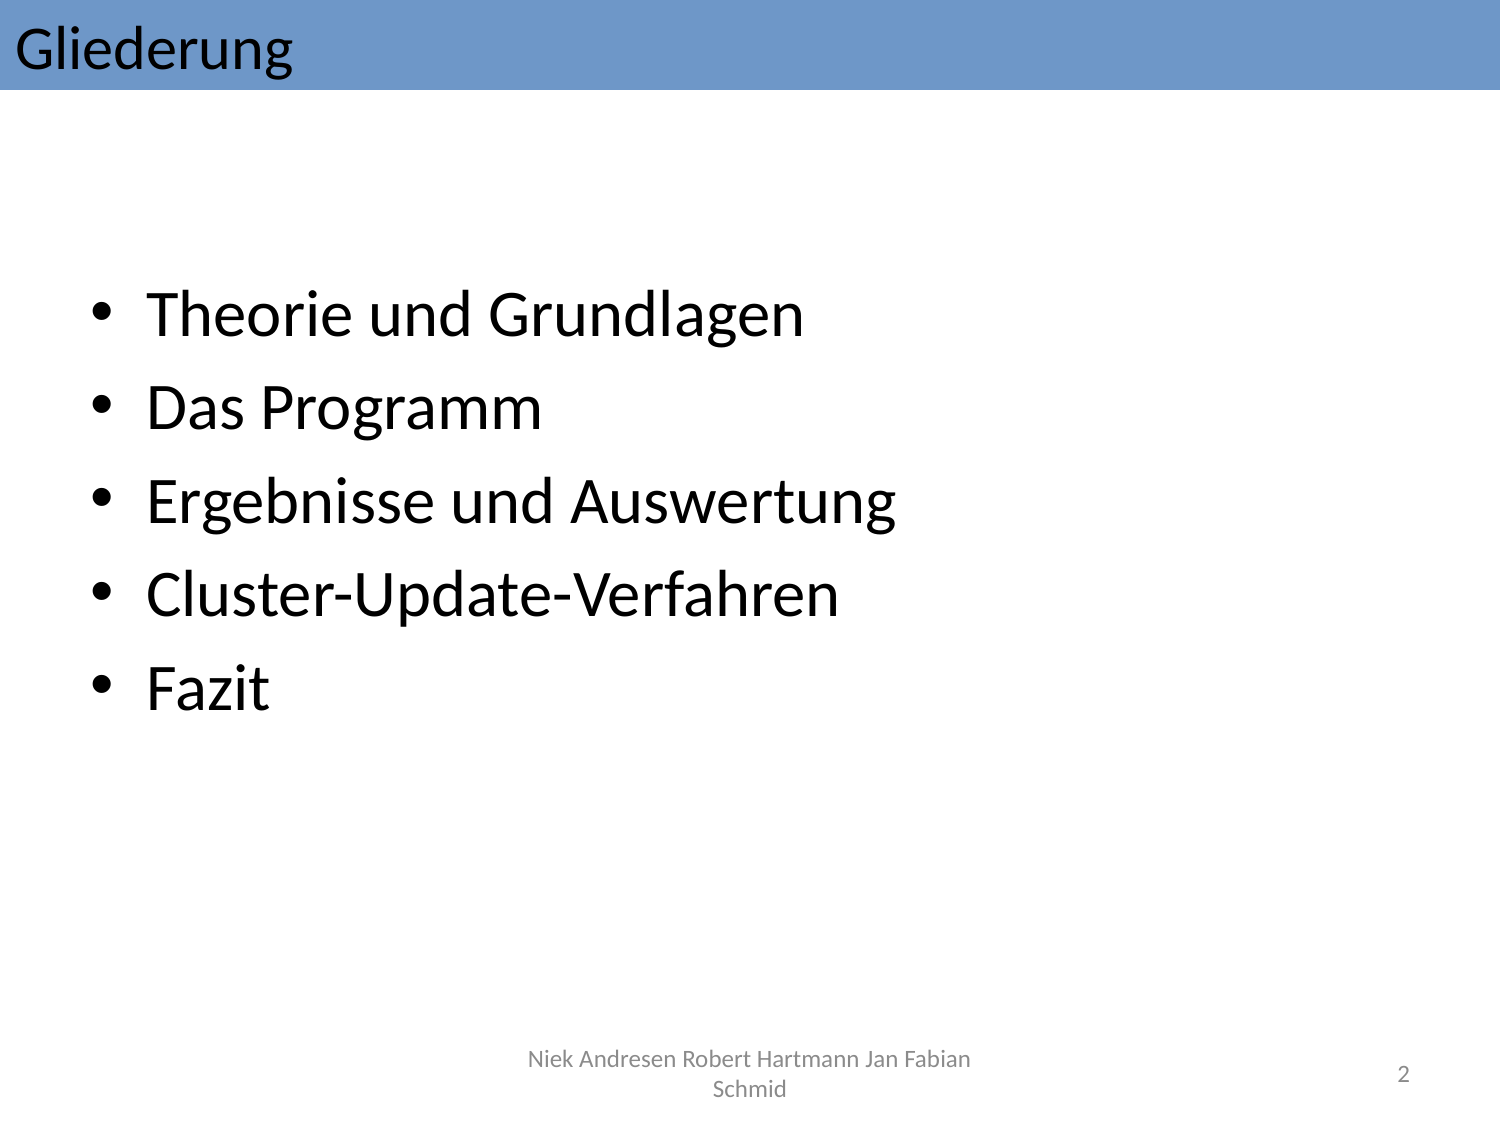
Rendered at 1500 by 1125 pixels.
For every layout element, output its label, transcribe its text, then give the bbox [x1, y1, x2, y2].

text_box Gliederung [0, 0, 1500, 90]
list Theorie und Grundlagen Das Programm Ergebnisse und Auswertung Cluster-Update-Verfahren Fazit [75, 262, 1425, 1005]
footer Niek Andresen Robert Hartmann Jan Fabian Schmid [512, 1042, 988, 1103]
slide_number <Nummer> [1074, 1042, 1425, 1103]
